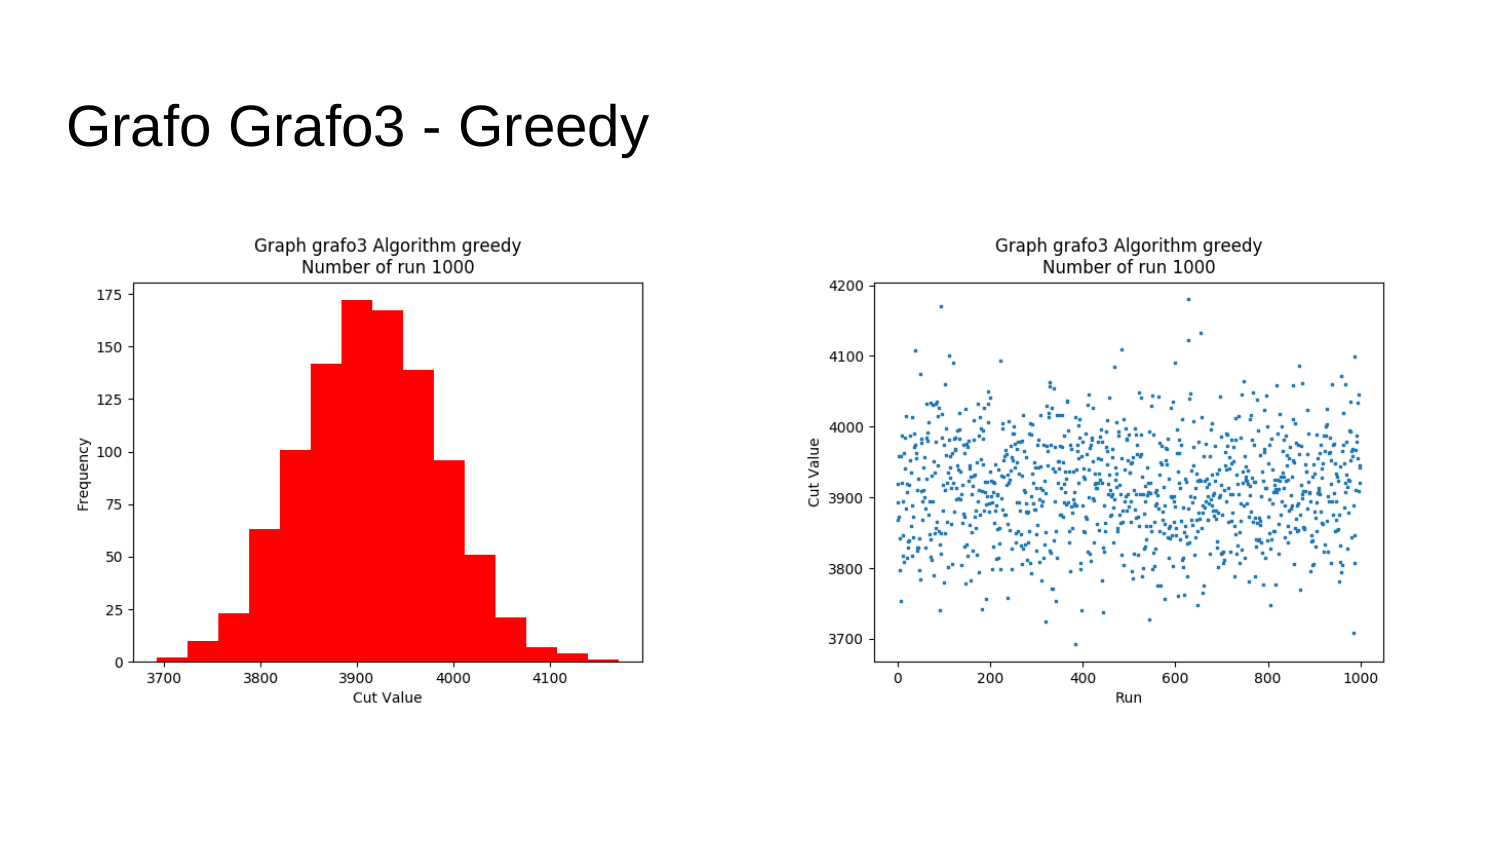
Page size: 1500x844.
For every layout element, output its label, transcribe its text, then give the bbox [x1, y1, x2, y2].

picture [51, 223, 708, 716]
title Grafo Grafo3 - Greedy [51, 72, 1449, 167]
picture [792, 223, 1449, 716]
